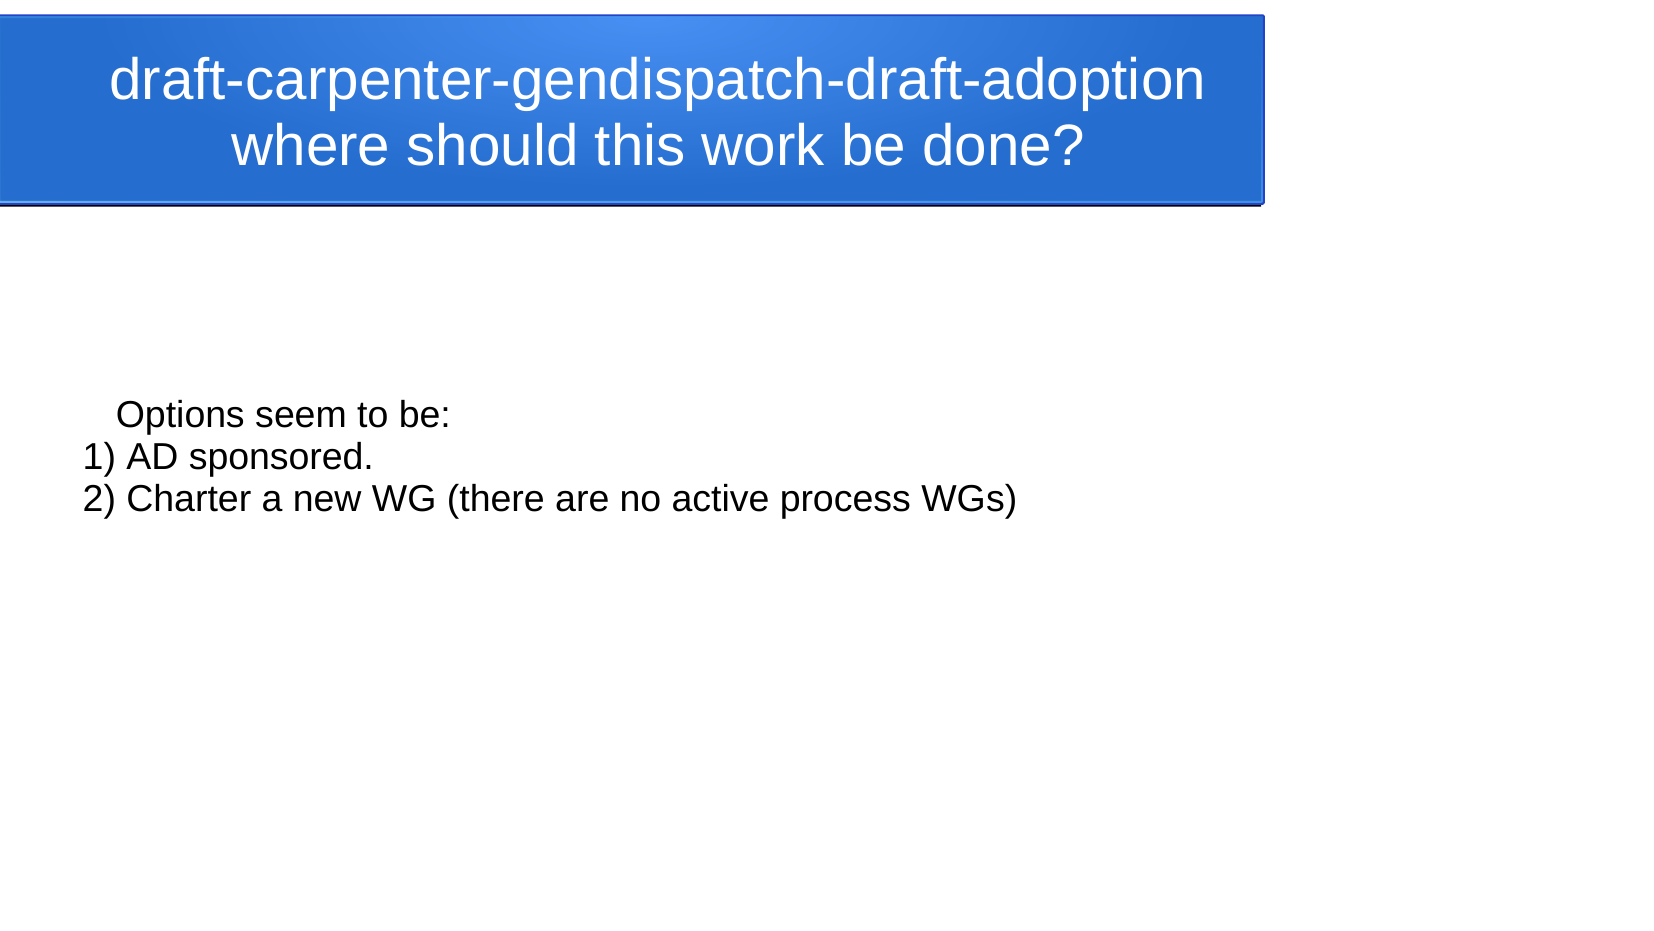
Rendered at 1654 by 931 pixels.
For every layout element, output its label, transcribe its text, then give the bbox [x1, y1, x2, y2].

title draft-carpenter-gendispatch-draft-adoption where should this work be done? [82, 35, 1235, 189]
subtitle Options seem to be: AD sponsored. Charter a new WG (there are no active process WGs) [82, 224, 1571, 764]
